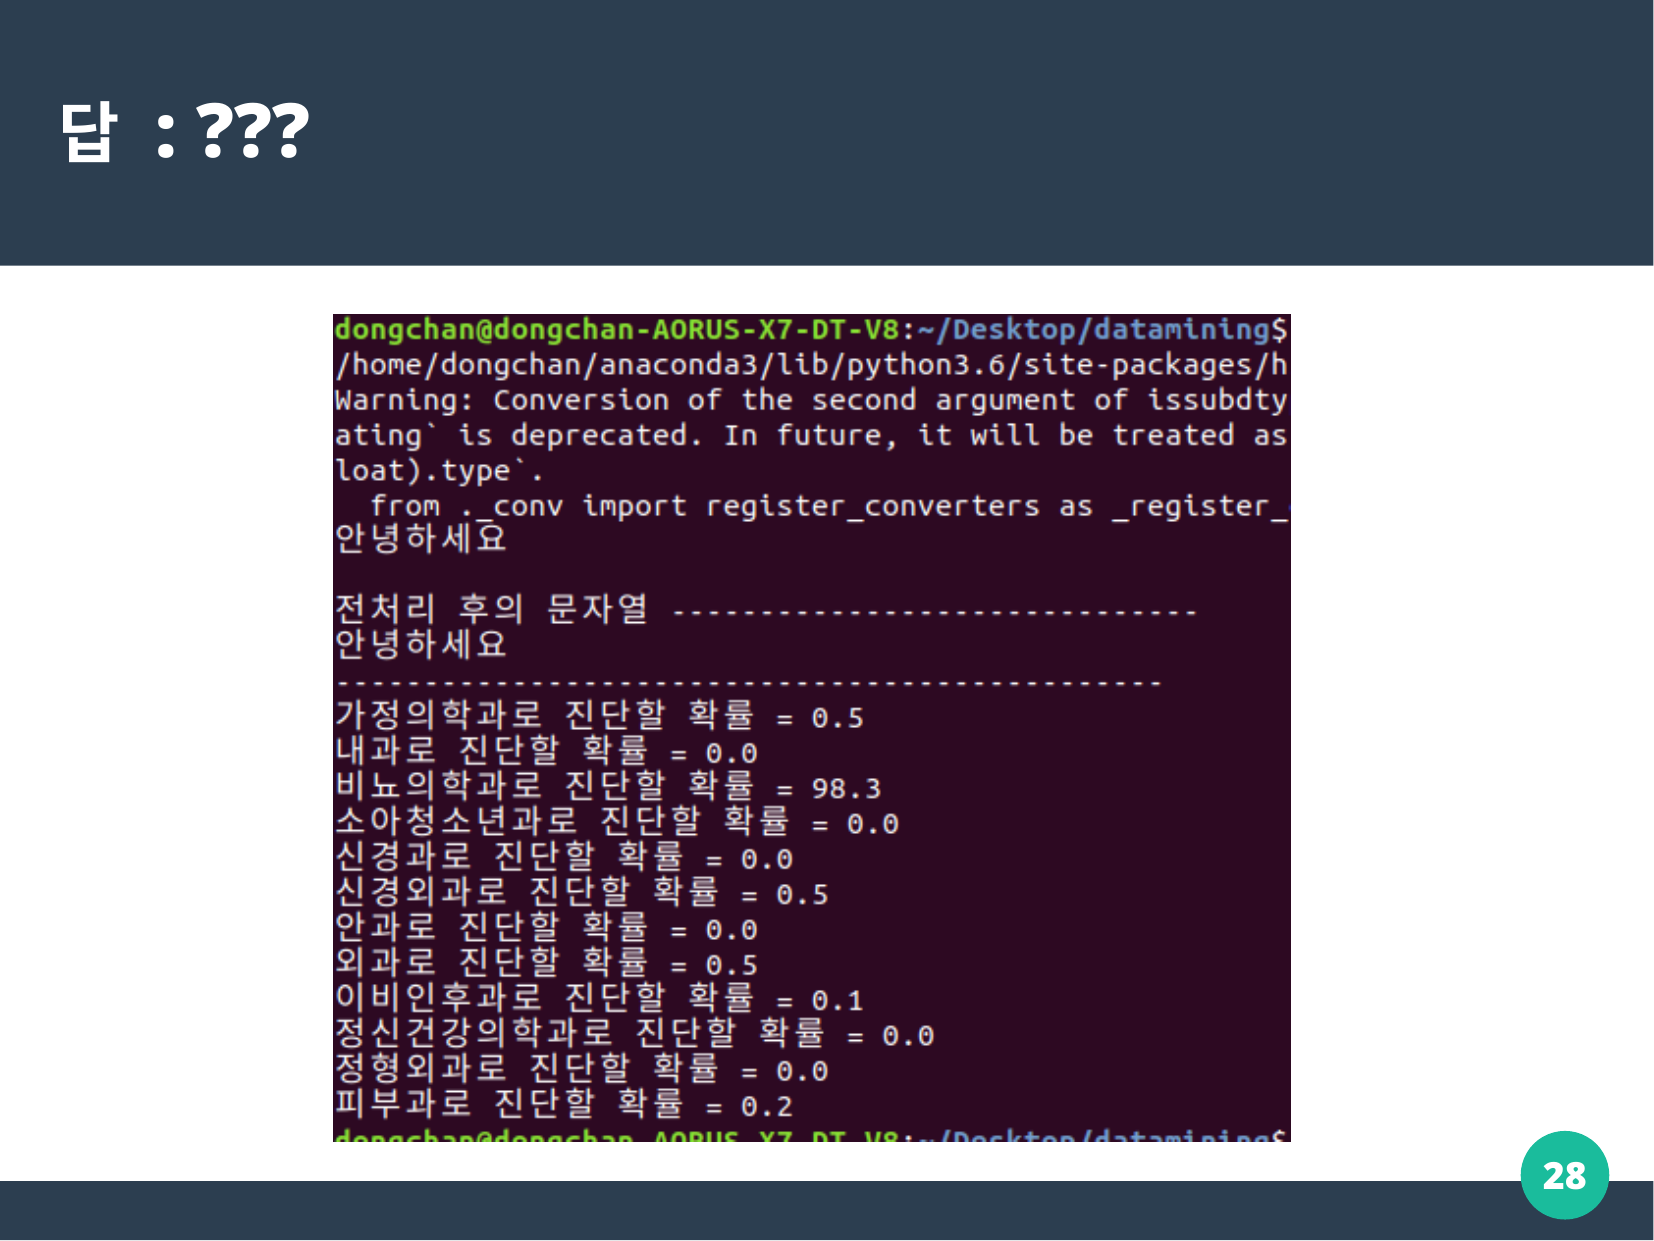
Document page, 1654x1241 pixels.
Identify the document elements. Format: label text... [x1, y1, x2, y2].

title 답 : ??? [59, 49, 1595, 207]
picture [333, 314, 1291, 1142]
